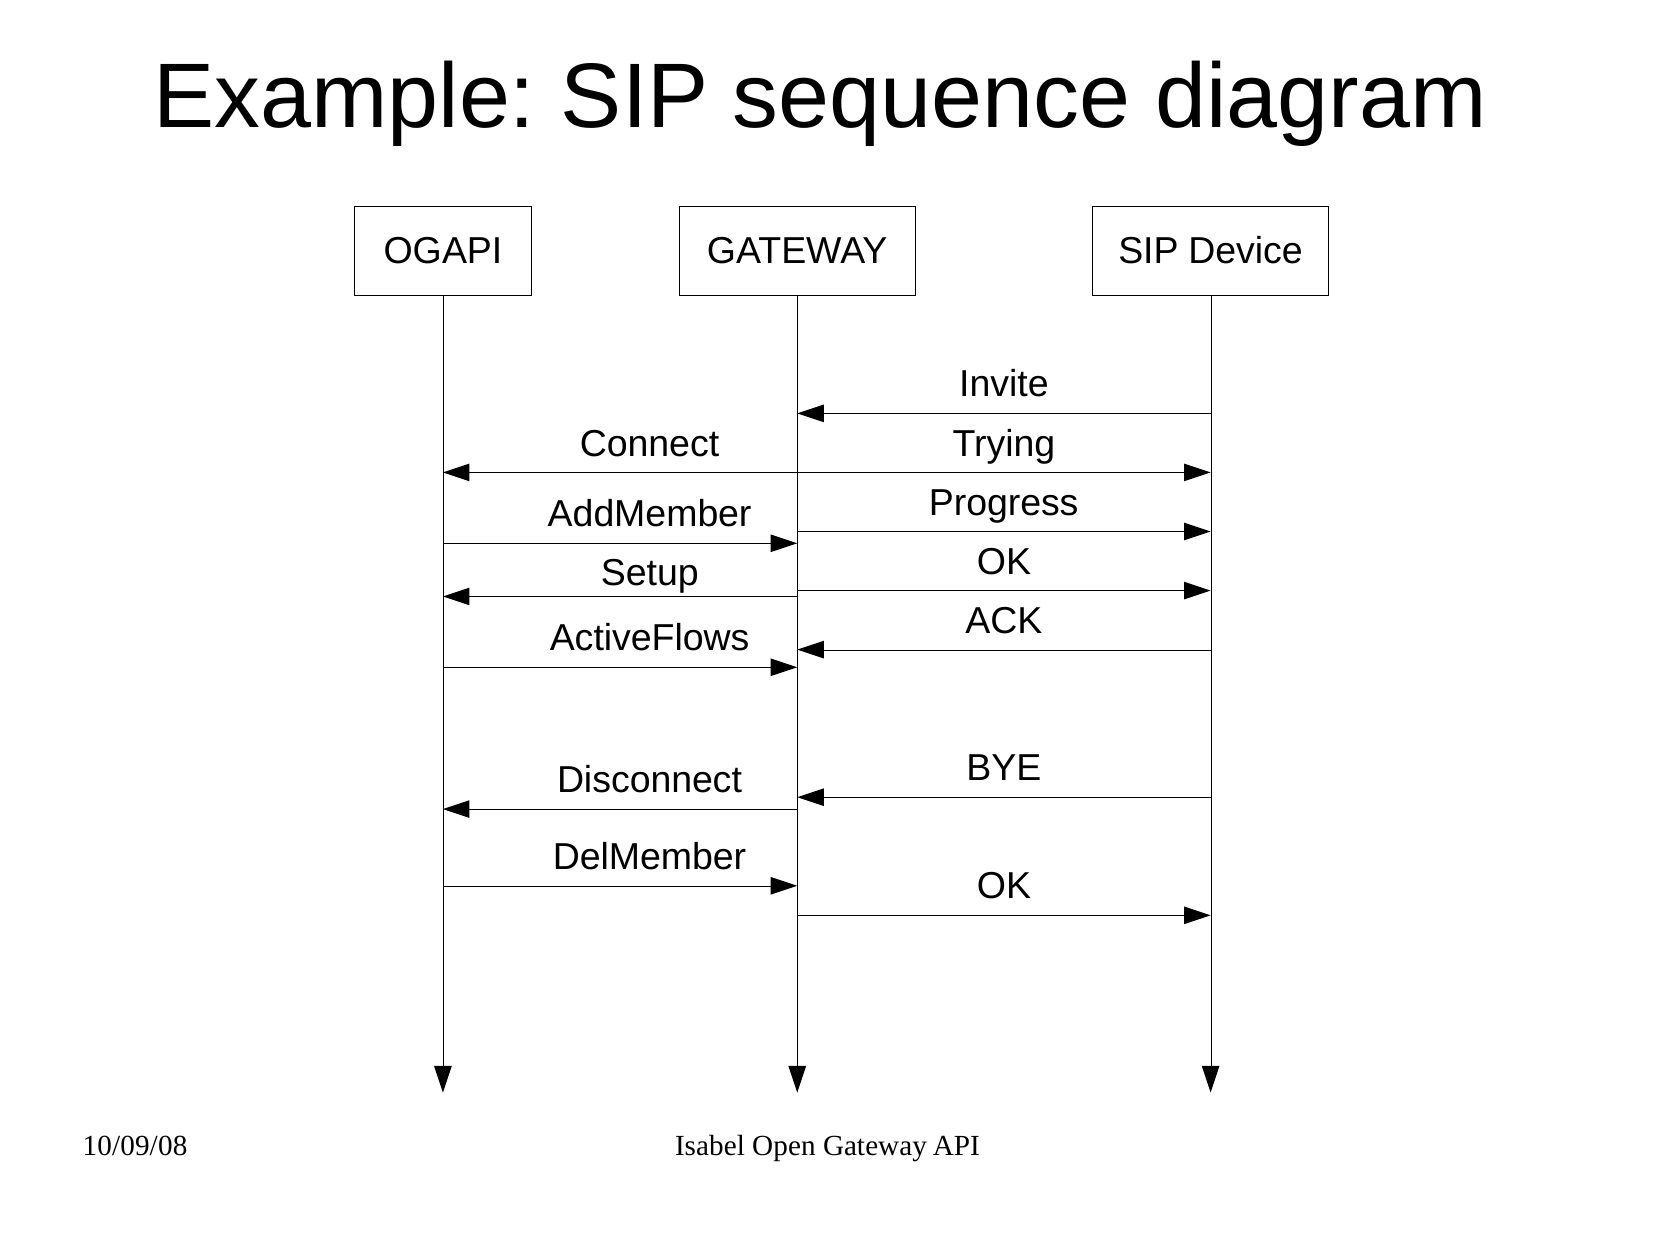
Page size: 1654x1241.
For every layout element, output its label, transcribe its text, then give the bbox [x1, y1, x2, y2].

text_box AddMember [501, 484, 797, 543]
text_box Progress [856, 473, 1152, 531]
text_box Connect [501, 413, 797, 472]
text_box Invite [856, 354, 1152, 413]
text_box Setup [501, 544, 797, 596]
text_box ActiveFlows [501, 608, 797, 667]
text_box DelMember [501, 826, 797, 886]
text_box Trying [856, 414, 1152, 472]
text_box SIP Device [1092, 206, 1329, 296]
text_box Disconnect [501, 750, 797, 809]
text_box GATEWAY [679, 206, 916, 296]
text_box OK [856, 856, 1152, 915]
text_box OK [856, 532, 1152, 590]
text_box BYE [856, 738, 1152, 797]
text_box ACK [856, 591, 1152, 650]
text_box OGAPI [354, 206, 532, 296]
text_box Setup [501, 597, 797, 603]
title Example: SIP sequence diagram [76, 0, 1565, 193]
